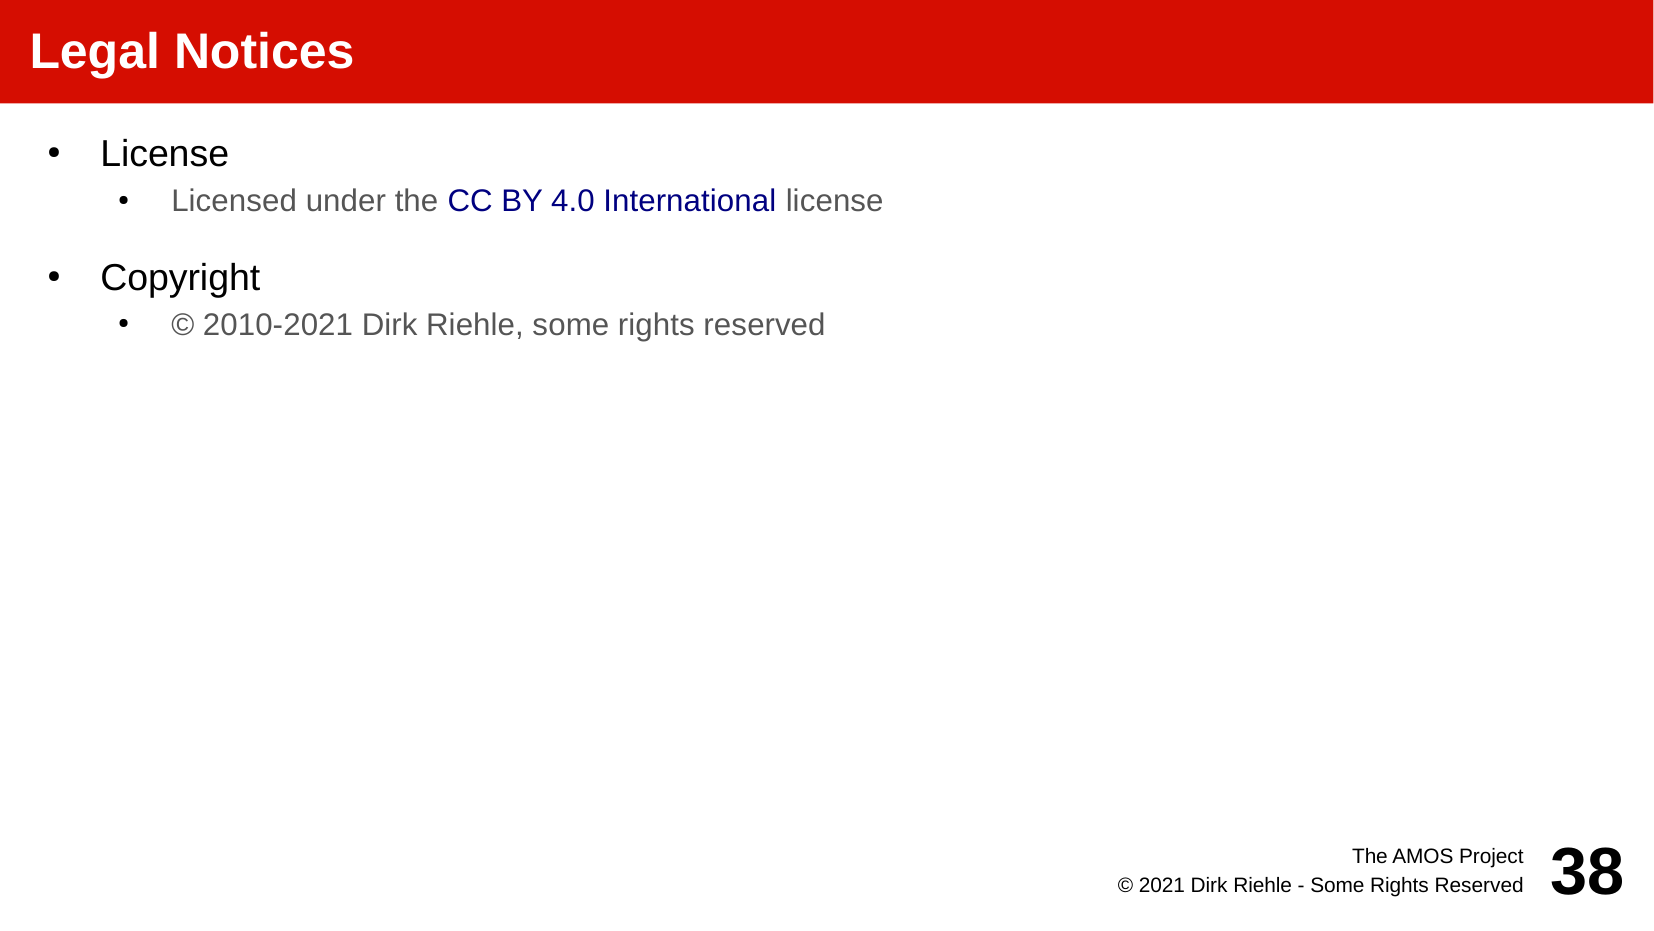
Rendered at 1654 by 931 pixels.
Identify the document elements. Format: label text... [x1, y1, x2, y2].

title Legal Notices [0, 0, 1654, 104]
list License Licensed under the CC BY 4.0 International license Copyright © 2010-2021 Dirk Riehle, some rights reserved [29, 132, 1625, 813]
